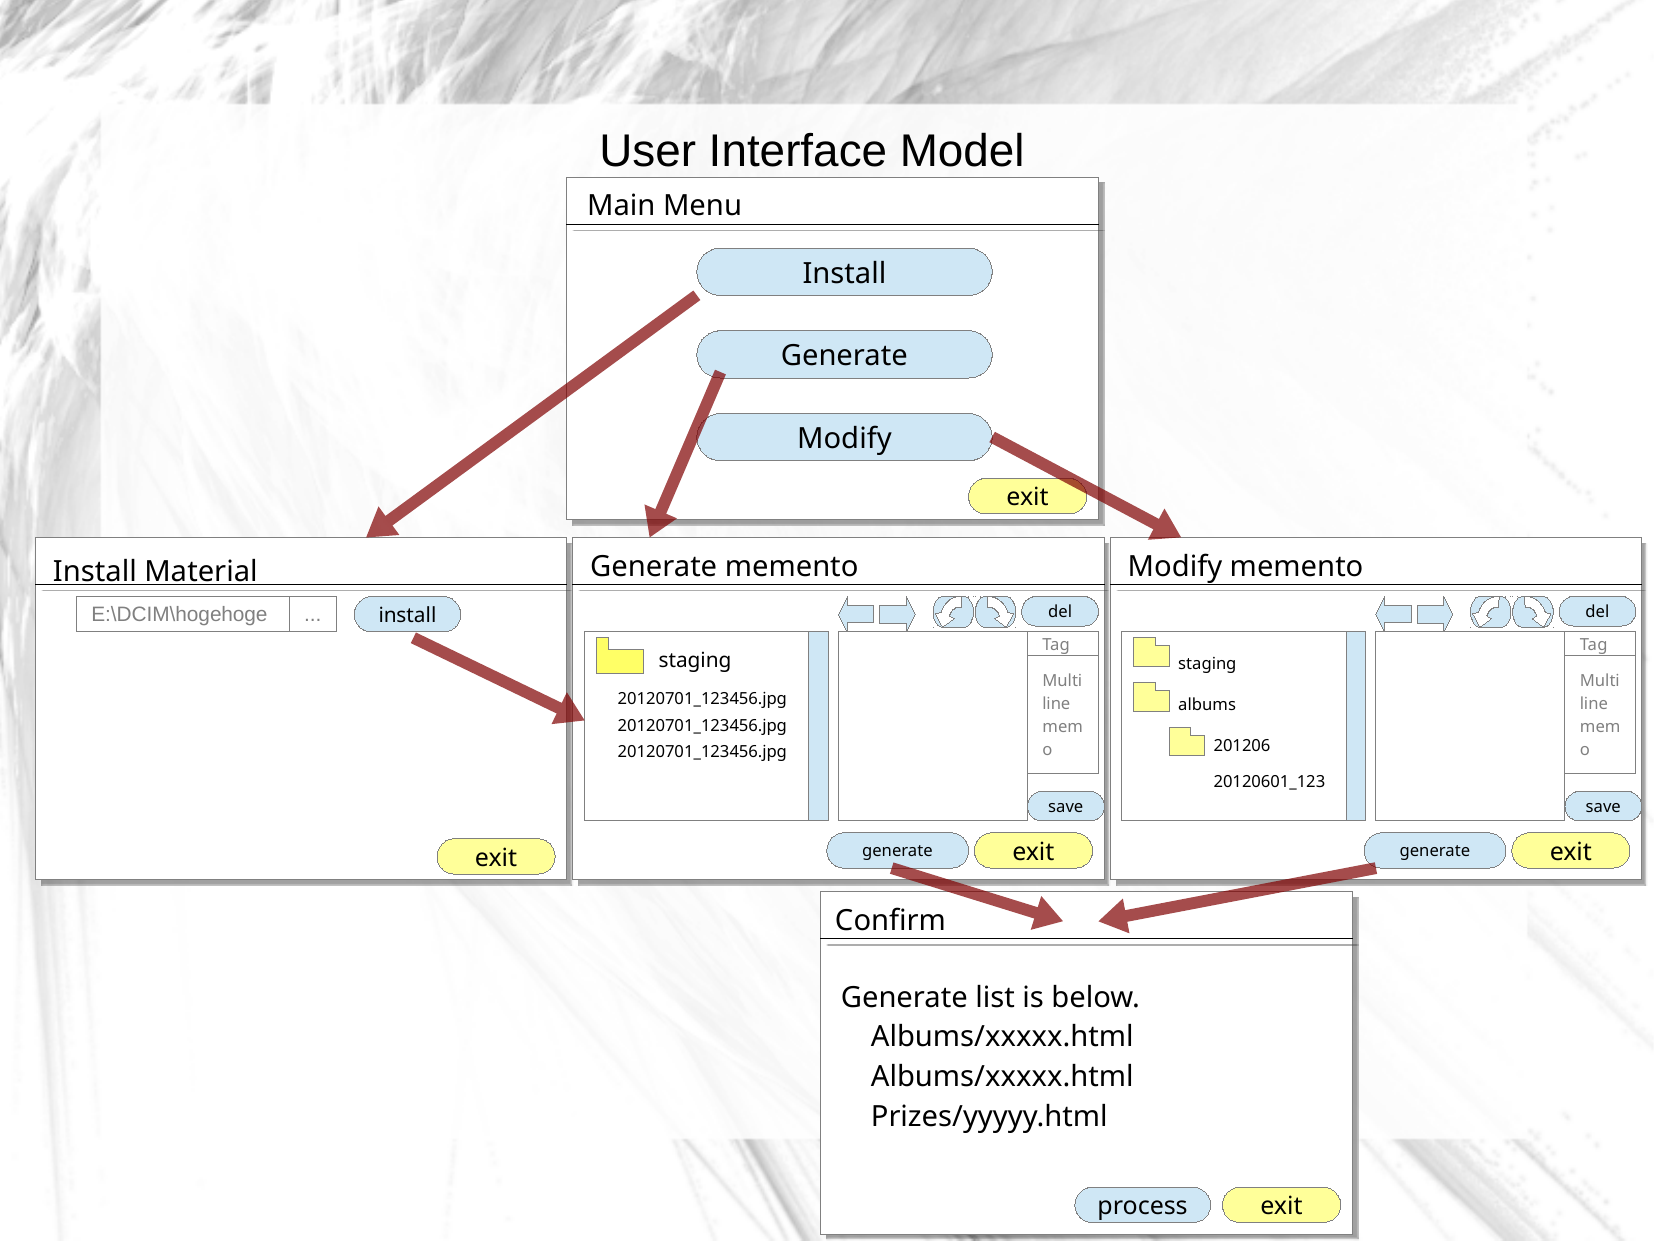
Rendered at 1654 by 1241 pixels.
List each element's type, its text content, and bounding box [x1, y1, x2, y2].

text_box Install [696, 248, 993, 296]
text_box del [1559, 596, 1636, 627]
text_box exit [1511, 832, 1630, 869]
text_box E:\DCIM\hogehoge [76, 596, 289, 632]
text_box [963, 939, 1353, 944]
text_box Modify [697, 413, 993, 461]
text_box Main Menu [572, 177, 756, 230]
text_box Generate memento [575, 537, 882, 590]
text_box albums [1163, 685, 1252, 722]
text_box [35, 585, 567, 880]
text_box Generate list is below. Albums/xxxxx.html Albums/xxxxx.html Prizes/yyyyy.html [826, 968, 1335, 1133]
text_box install [354, 596, 461, 632]
picture [0, 0, 1654, 1241]
text_box Generate [696, 330, 993, 379]
text_box 20120701_123456.jpg [602, 679, 808, 706]
text_box [756, 225, 1099, 230]
text_box [566, 177, 572, 224]
text_box ... [289, 596, 337, 632]
text_box [1382, 585, 1642, 590]
text_box Multi line memo [1027, 656, 1099, 774]
text_box generate [1364, 832, 1506, 869]
text_box generate [826, 832, 969, 869]
text_box [756, 177, 1099, 224]
title User Interface Model [118, 112, 1506, 189]
text_box [882, 537, 1105, 584]
text_box [1110, 585, 1642, 880]
text_box save [1564, 791, 1642, 821]
text_box staging [1163, 643, 1253, 680]
text_box 201206 [1198, 726, 1292, 762]
text_box Multi line memo [1564, 656, 1636, 774]
text_box [667, 445, 1099, 520]
text_box 20120601_123 [1198, 762, 1355, 799]
text_box Tag [1027, 631, 1099, 656]
text_box Install Material [38, 543, 279, 596]
text_box 20120701_123456.jpg [602, 732, 822, 769]
text_box 20120701_123456.jpg [602, 706, 822, 732]
text_box process [1074, 1187, 1211, 1223]
text_box staging [643, 637, 747, 679]
text_box [882, 585, 1105, 590]
text_box Modify memento [1112, 537, 1382, 590]
text_box Tag [1564, 631, 1636, 656]
text_box exit [974, 832, 1093, 869]
text_box Confirm [820, 891, 963, 944]
text_box [1382, 537, 1642, 584]
text_box save [1027, 791, 1105, 821]
text_box exit [1222, 1187, 1341, 1223]
text_box exit [437, 838, 556, 875]
text_box [820, 944, 1353, 1235]
text_box [566, 225, 1099, 520]
text_box [963, 891, 1353, 938]
text_box exit [968, 478, 1087, 514]
text_box [279, 585, 567, 590]
text_box del [1021, 596, 1099, 627]
text_box [35, 537, 567, 584]
text_box [572, 585, 1105, 880]
